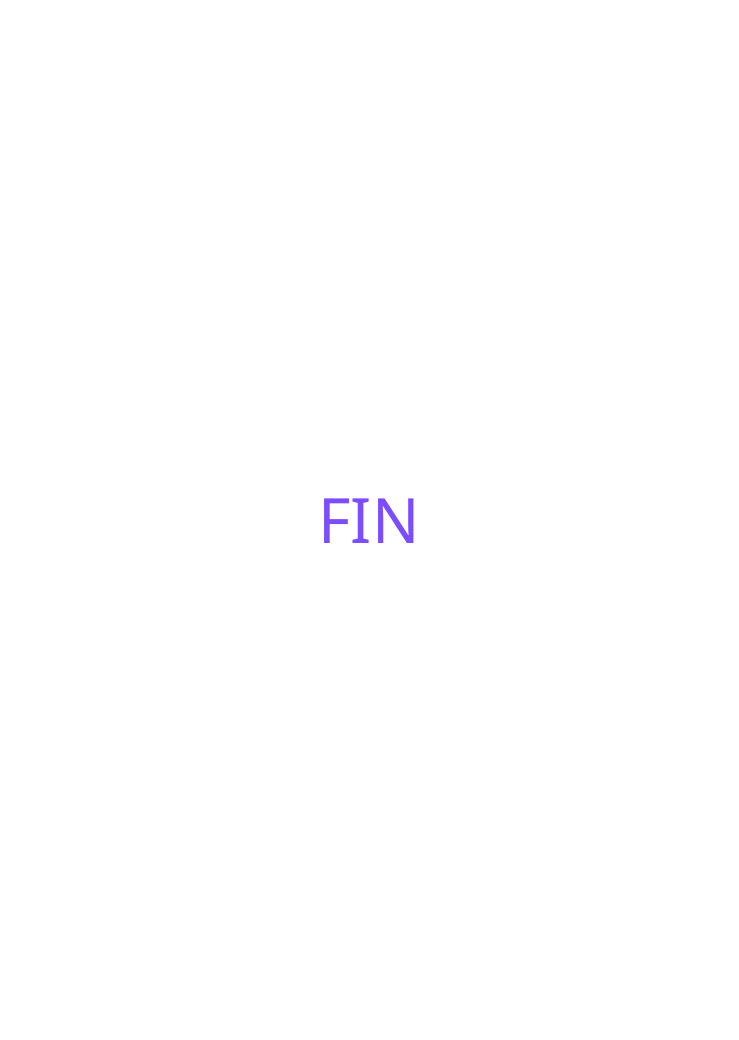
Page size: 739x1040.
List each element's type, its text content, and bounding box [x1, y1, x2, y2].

title FIN [36, 0, 702, 1040]
